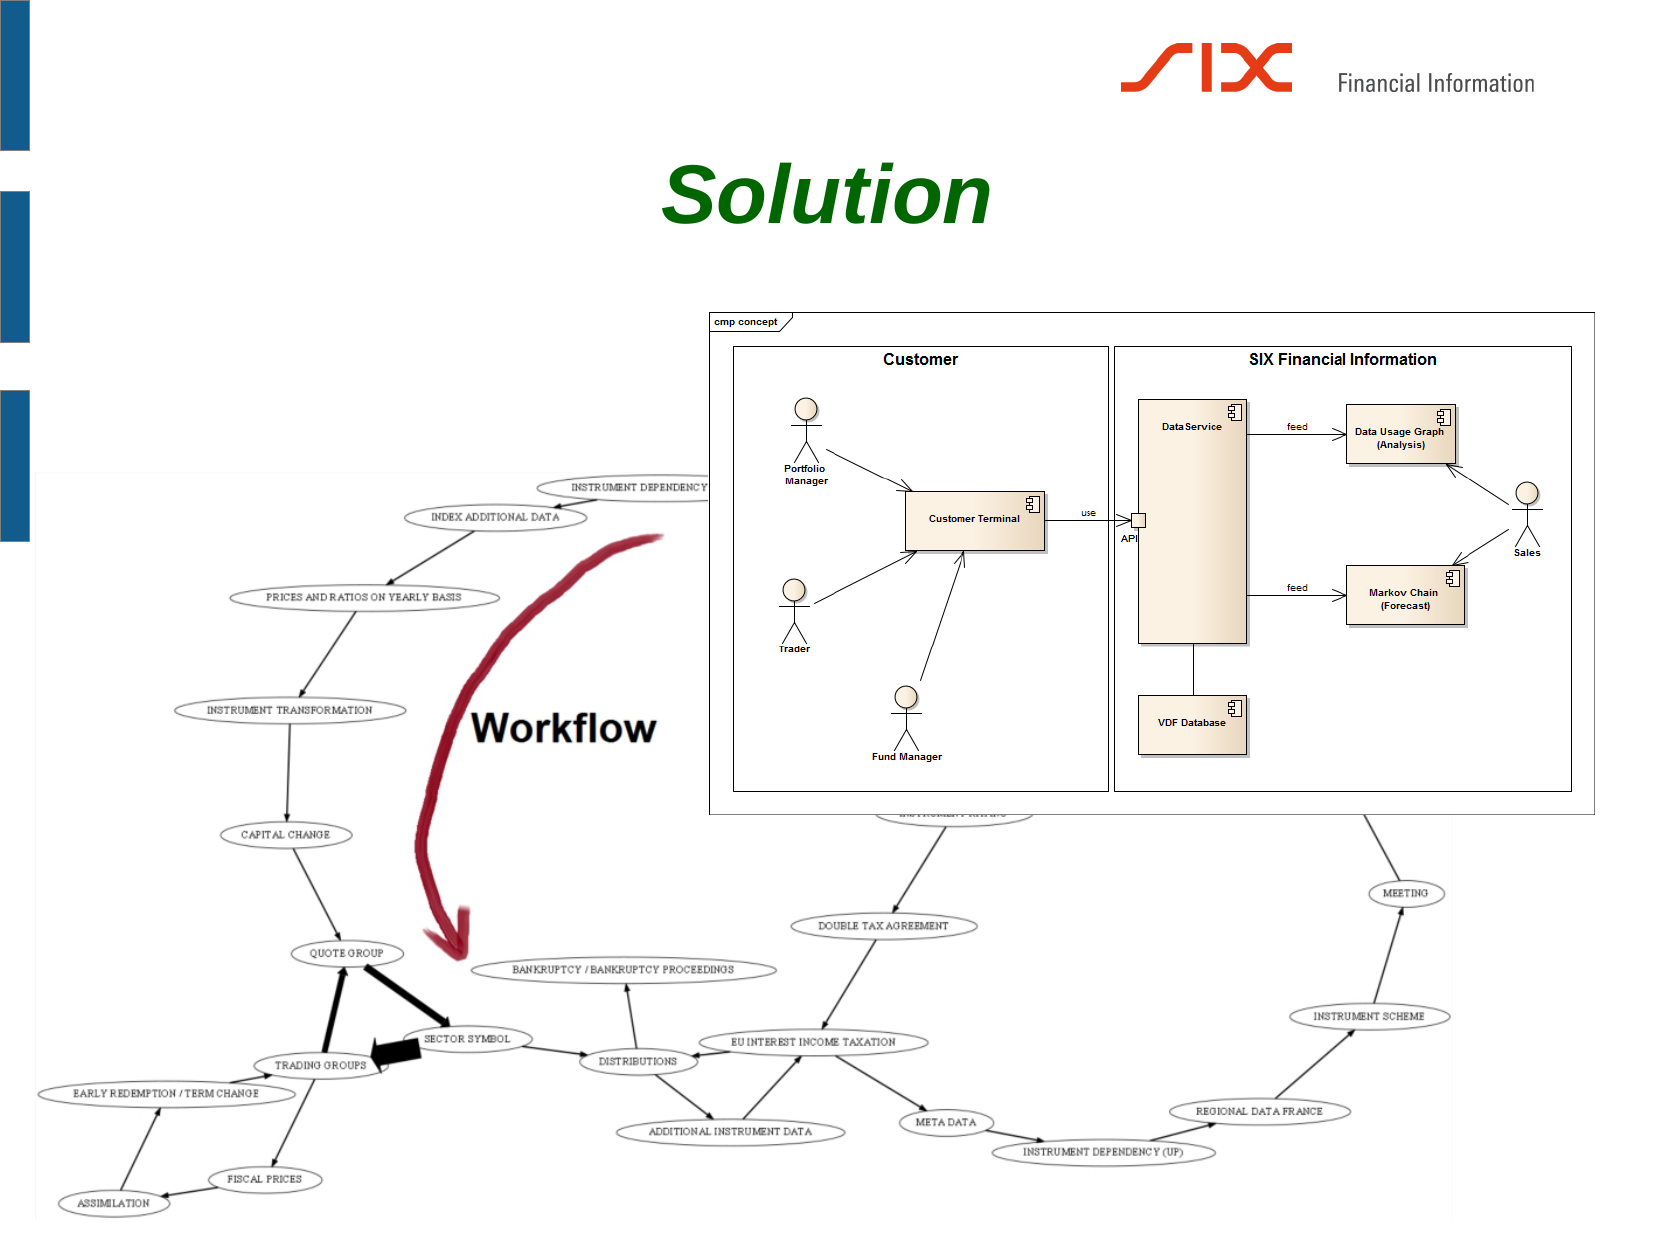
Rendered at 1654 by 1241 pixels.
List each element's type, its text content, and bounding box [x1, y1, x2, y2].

title Solution [121, 91, 1534, 299]
picture [35, 311, 1595, 1219]
picture [1121, 43, 1534, 91]
